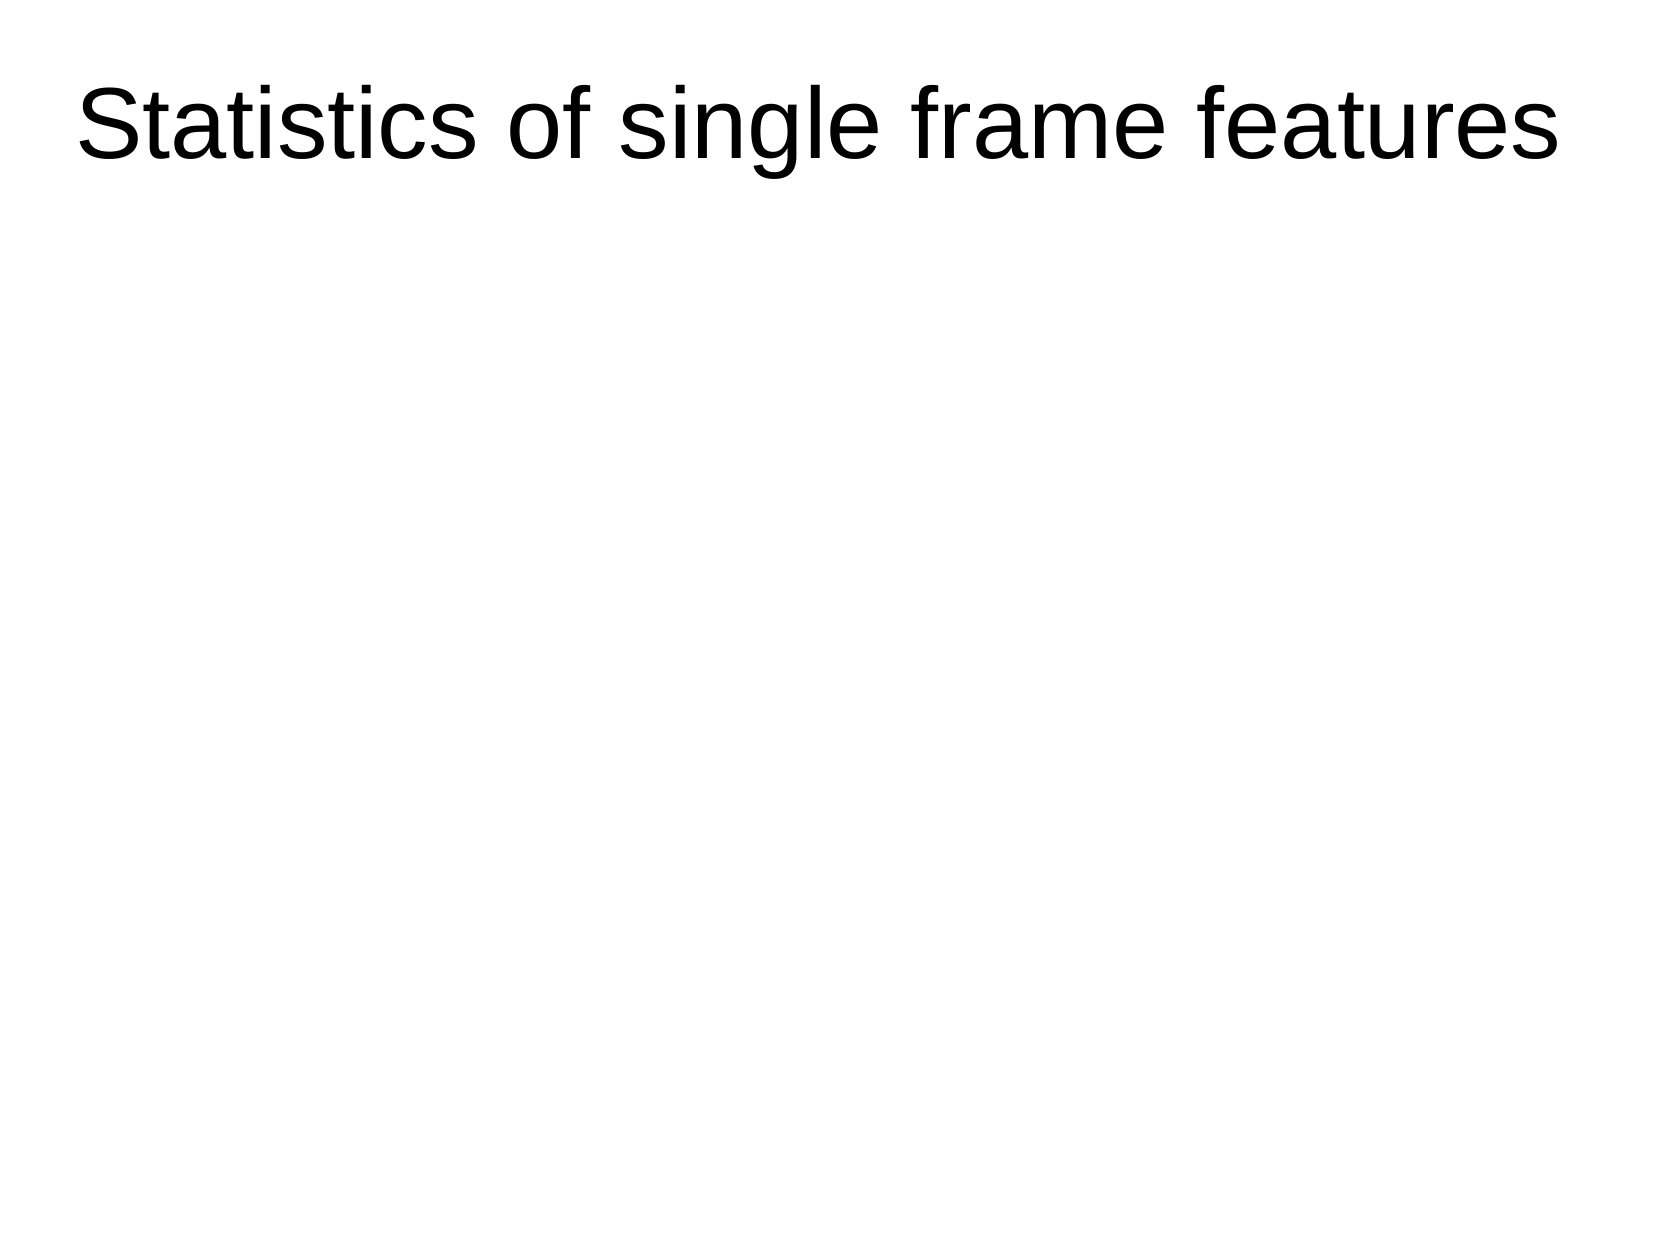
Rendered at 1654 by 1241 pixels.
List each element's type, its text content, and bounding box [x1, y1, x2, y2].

title Statistics of single frame features [39, 0, 1638, 248]
